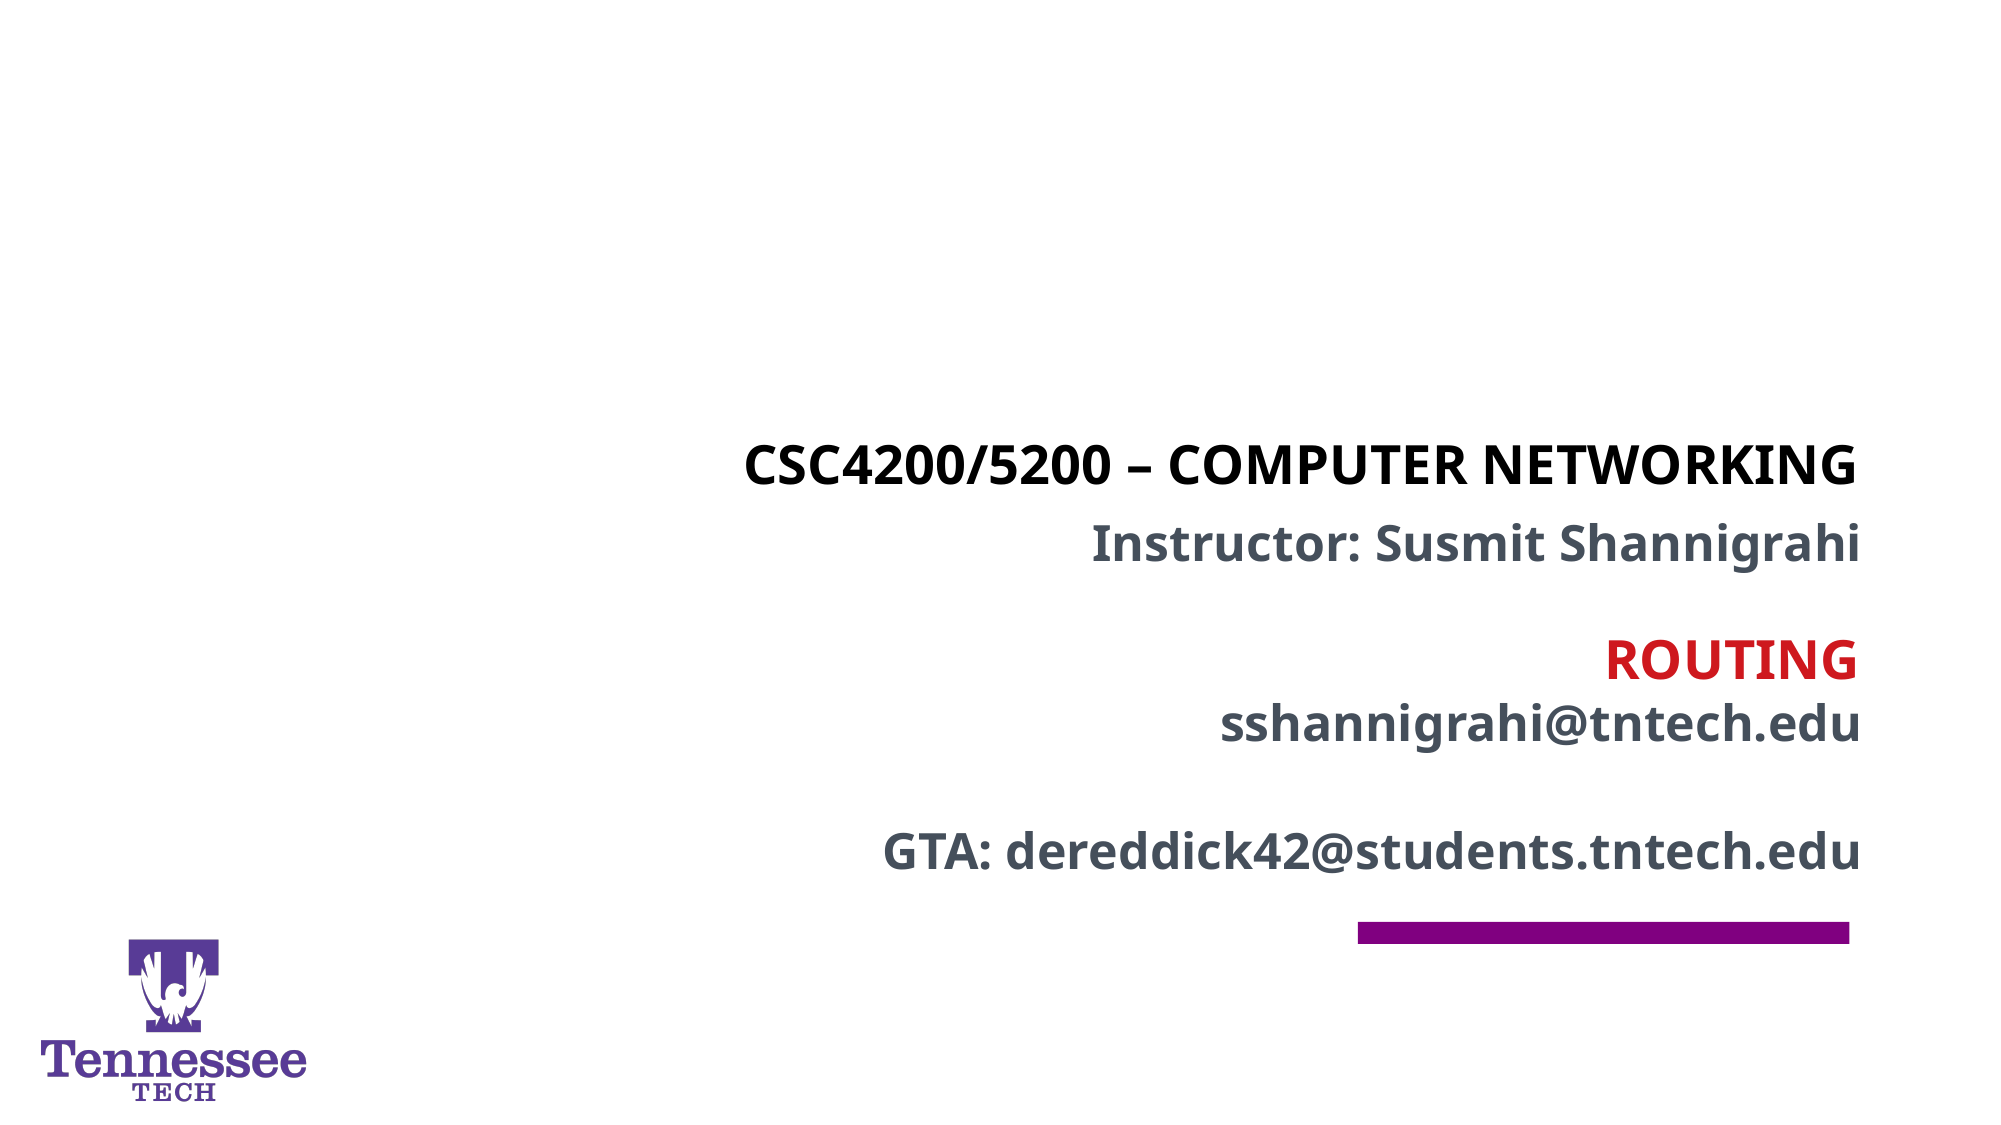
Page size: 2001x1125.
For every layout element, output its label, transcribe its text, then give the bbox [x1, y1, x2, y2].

picture [16, 914, 331, 1122]
text_box Instructor: Susmit Shannigrahi sshannigrahi@tntech.edu GTA: dereddick42@students.tntech.edu [462, 886, 1877, 1075]
text_box CSC4200/5200 – Computer Networking Routing [30, 404, 1875, 706]
